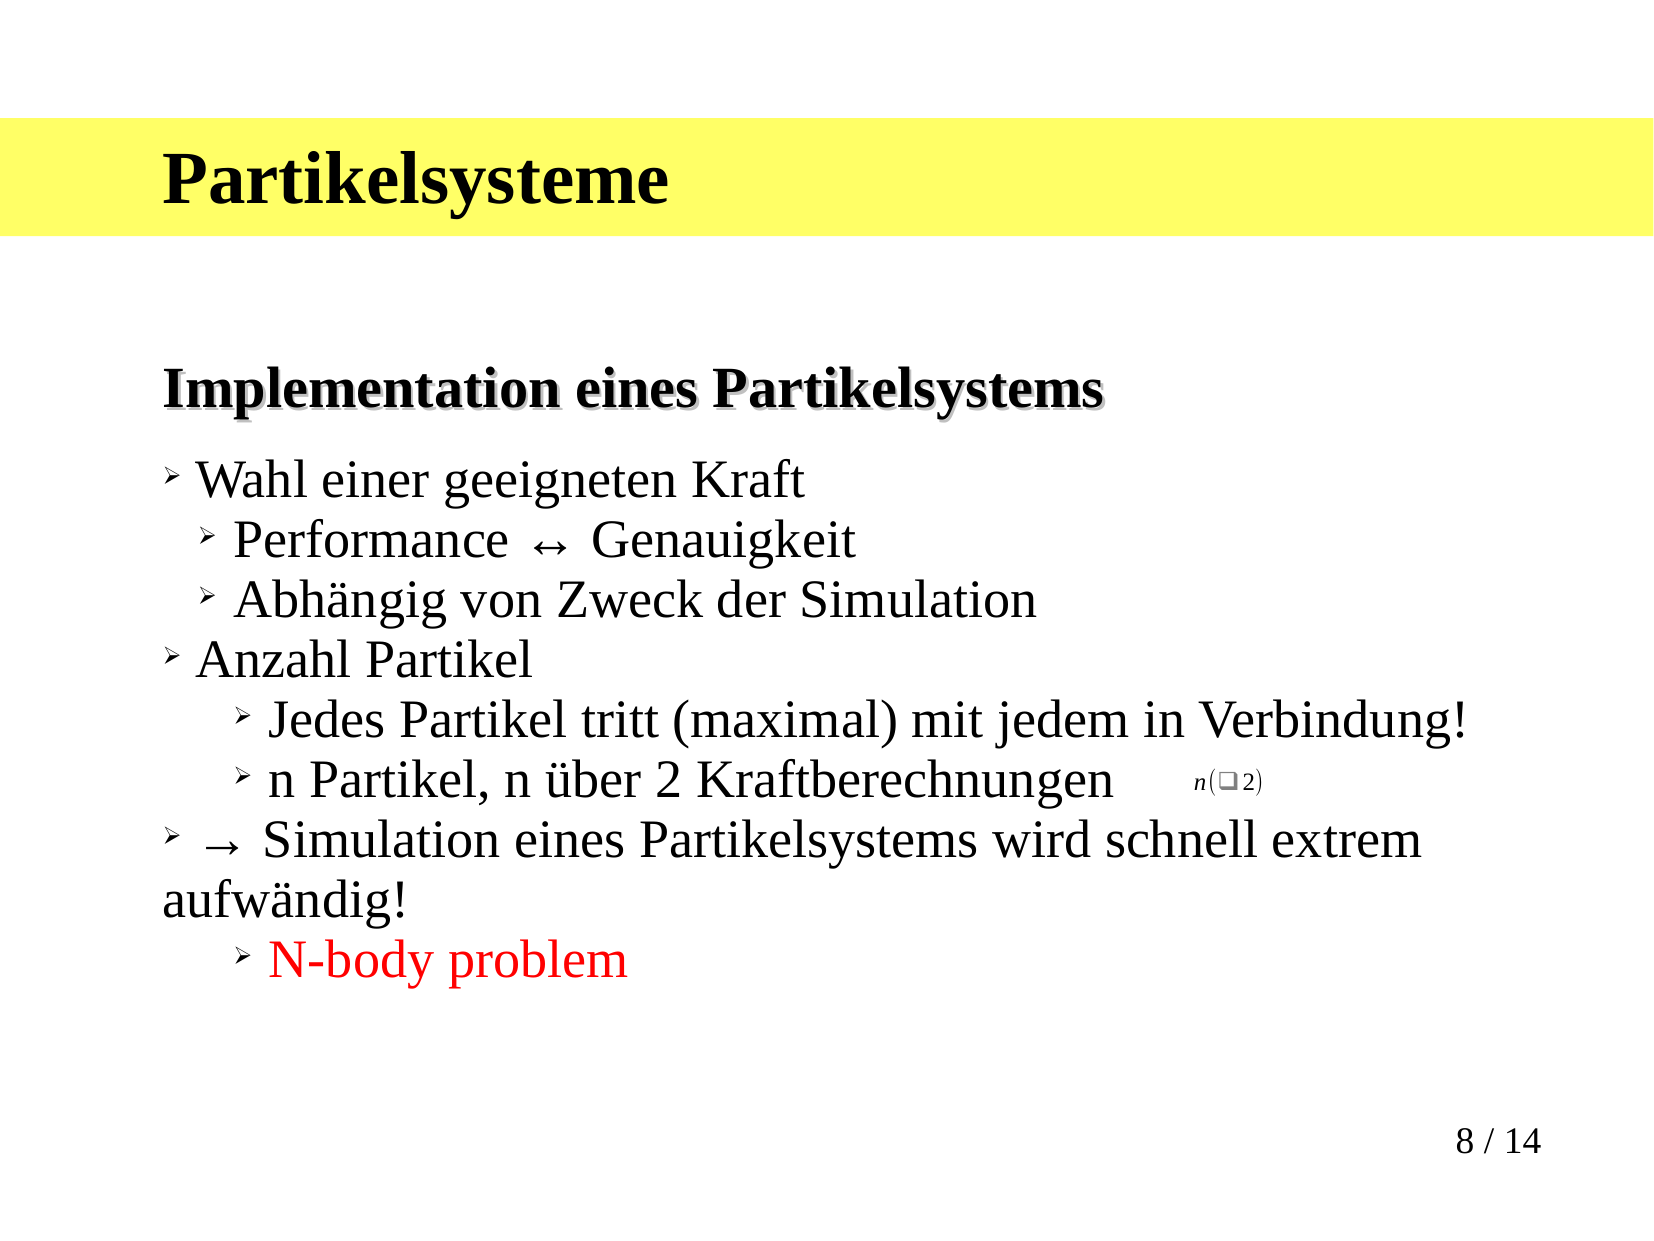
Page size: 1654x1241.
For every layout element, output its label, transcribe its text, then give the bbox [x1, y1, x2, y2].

text_box Implementation eines Partikelsystems [147, 348, 1595, 428]
text_box Partikelsysteme [147, 129, 1087, 228]
text_box Wahl einer geeigneten Kraft Performance ↔ Genauigkeit Abhängig von Zweck der Simulation Anzahl Partikel Jedes Partikel tritt (maximal) mit jedem in Verbindung! n Partikel, n über 2 Kraftberechnungen → Simulation eines Partikelsystems wird schnell extrem aufwändig! N-body problem [147, 441, 1565, 997]
text_box <number> / 14 [1440, 1112, 1589, 1211]
chart [1187, 767, 1270, 798]
text_box [0, 118, 1654, 237]
